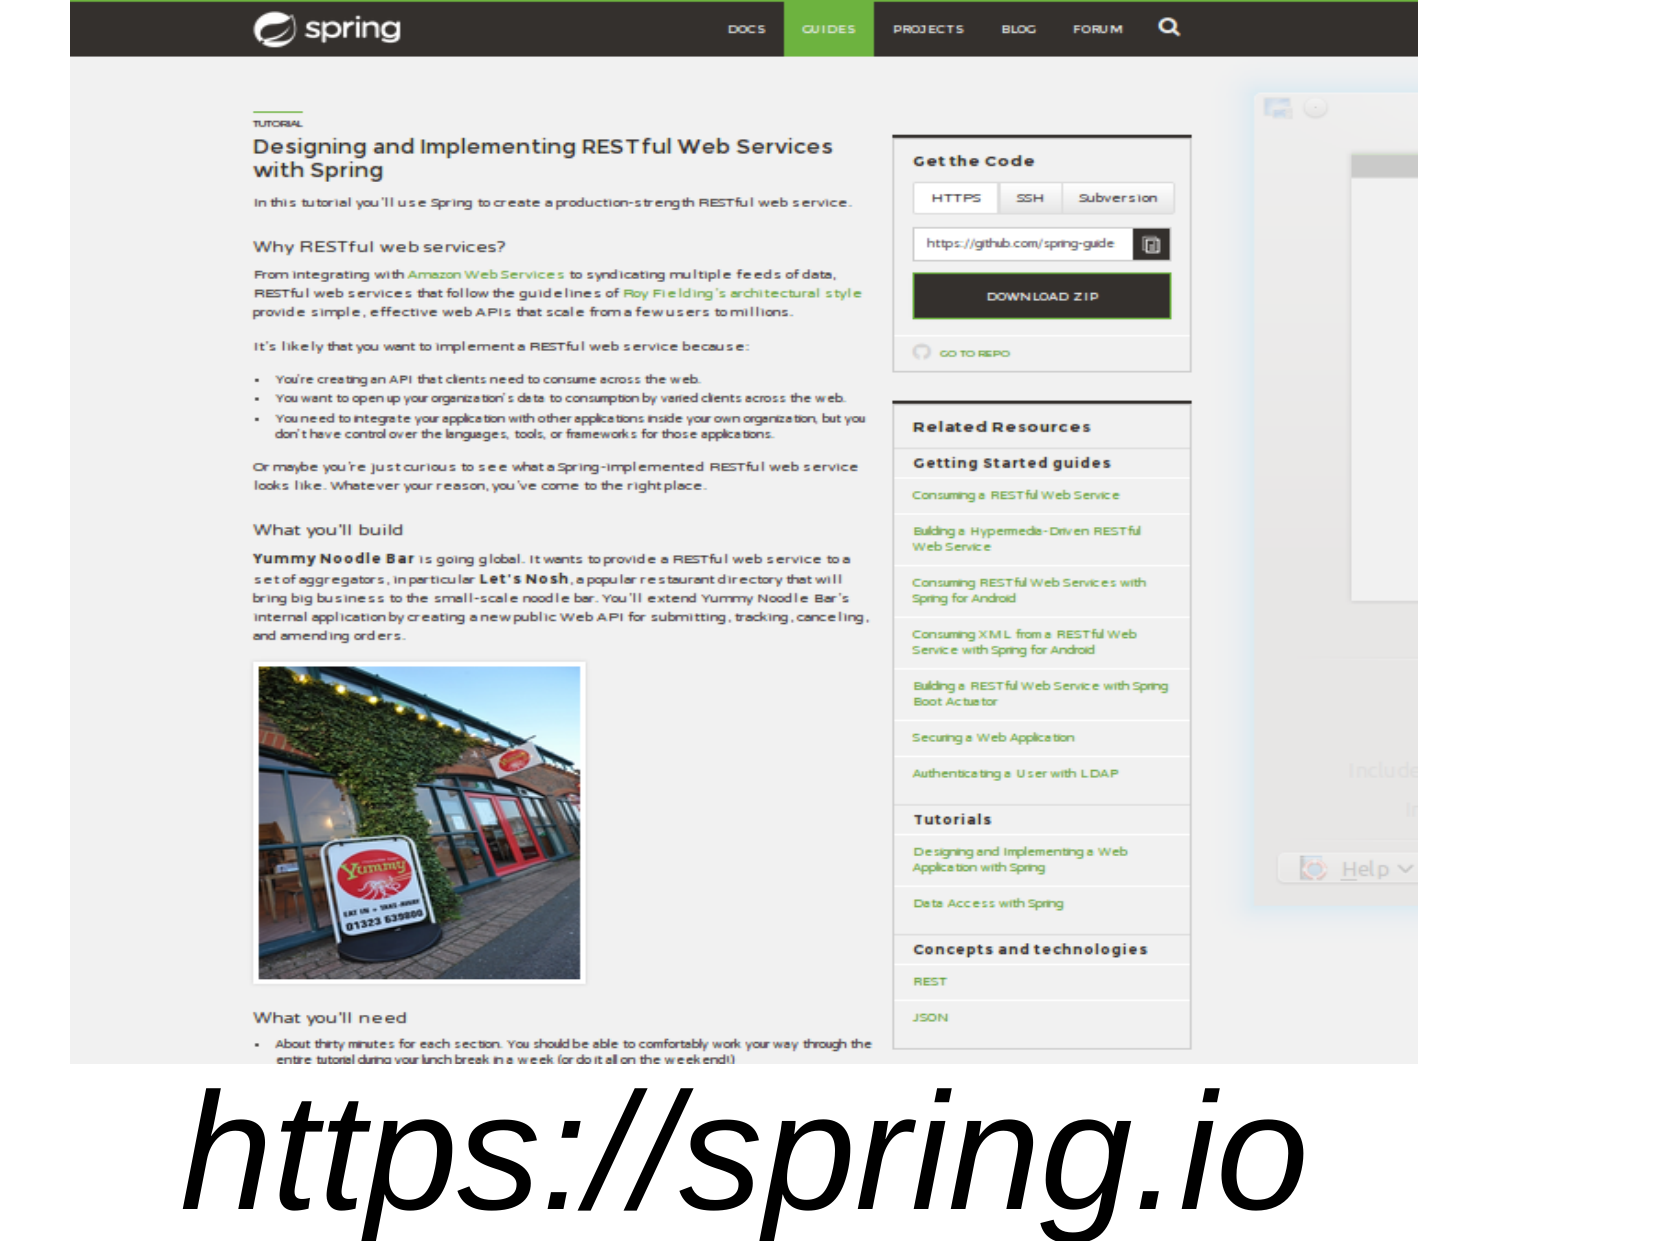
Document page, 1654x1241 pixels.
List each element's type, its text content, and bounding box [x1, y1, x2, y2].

picture [70, 0, 1418, 1064]
text_box https://spring.io [165, 1051, 1524, 1241]
